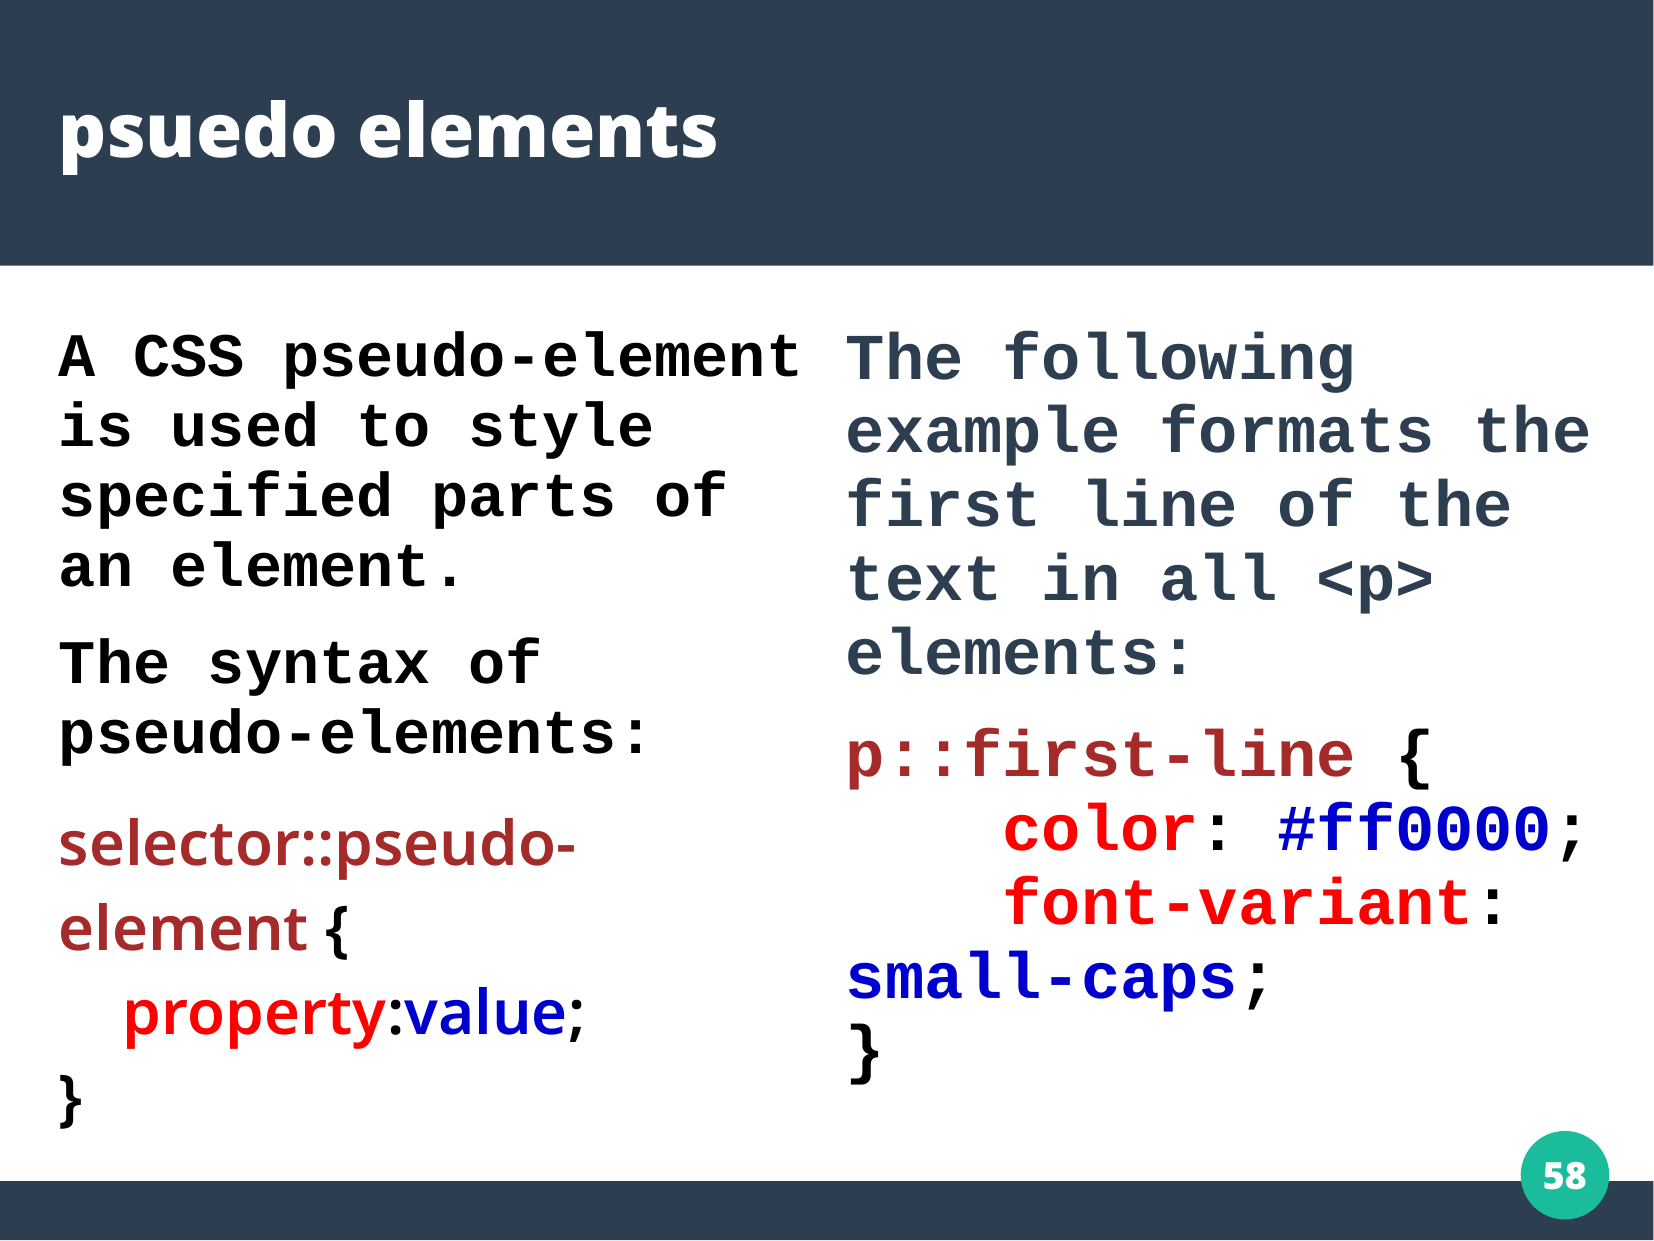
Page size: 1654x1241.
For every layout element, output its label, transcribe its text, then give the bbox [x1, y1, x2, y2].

list A CSS pseudo-element is used to style specified parts of an element. The syntax of pseudo-elements: selector::pseudo-element { property:value; } [59, 324, 809, 1152]
title psuedo elements [59, 49, 1595, 207]
list The following example formats the first line of the text in all <p> elements: p::first-line { color: #ff0000; font-variant: small-caps; } [845, 324, 1596, 1152]
